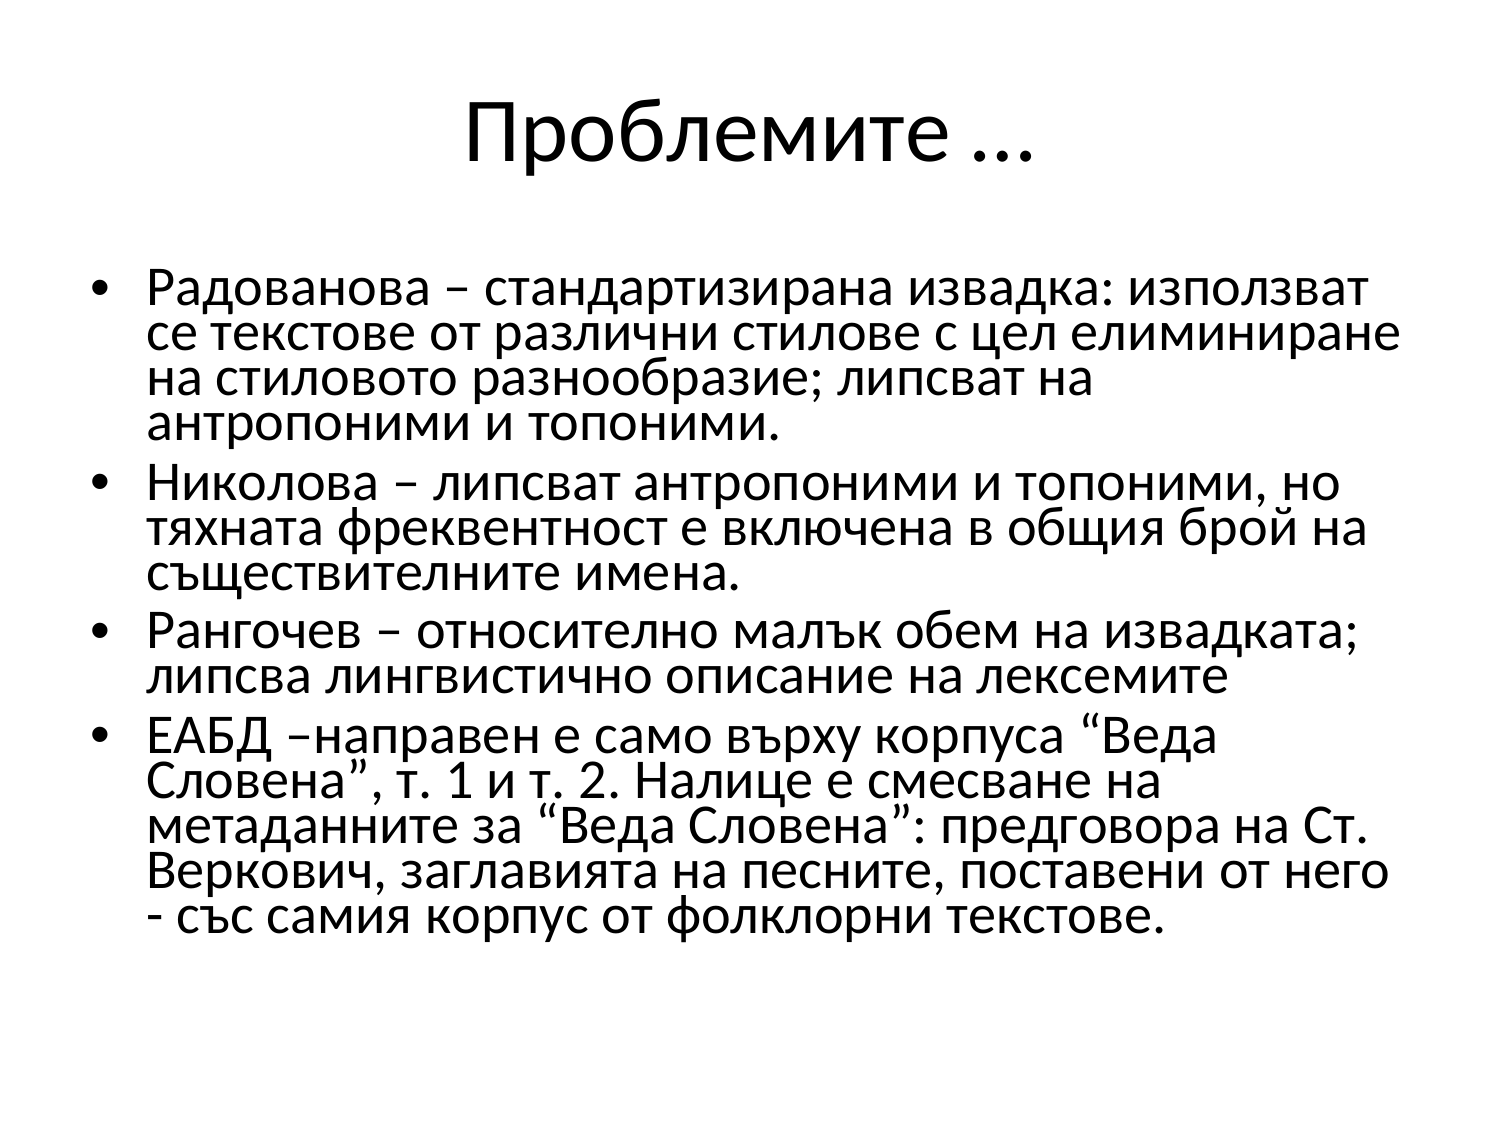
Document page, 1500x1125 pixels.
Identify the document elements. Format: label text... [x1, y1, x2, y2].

title Проблемите … [75, 45, 1426, 233]
list Радованова – стандартизирана извадка: използват се текстове от различни стилове с цел елиминиране на стиловото разнообразие; липсват на антропоними и топоними. Николова – липсват антропоними и топоними, но тяхната фреквентност е включена в общия брой на съществителните имена. Рангочев – относително малък обем на извадката; липсва лингвистично описание на лексемите ЕАБД –направен е само върху корпуса “Веда Словена”, т. 1 и т. 2. Налице е смесване на метаданните за “Веда Словена”: предговора на Ст. Веркович, заглавията на песните, поставени от него - със самия корпус от фолклорни текстове. [75, 262, 1426, 1125]
